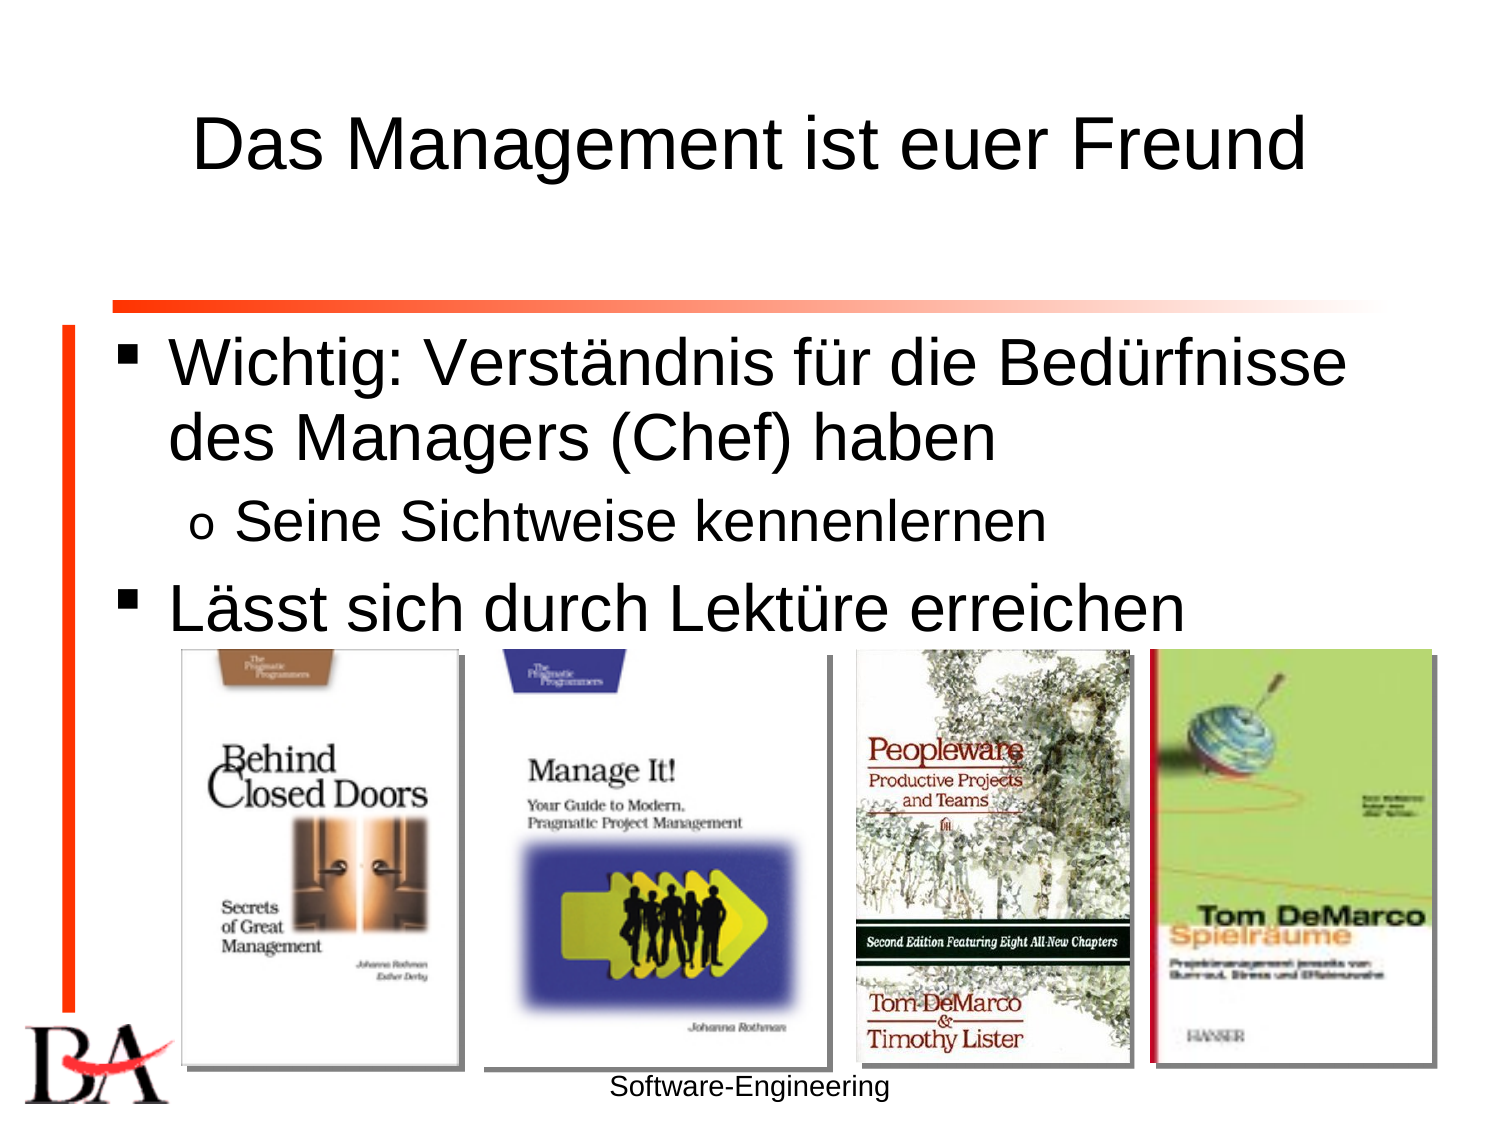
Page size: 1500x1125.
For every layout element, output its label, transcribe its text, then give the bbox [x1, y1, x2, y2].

picture [1150, 649, 1432, 1063]
picture [856, 649, 1130, 1063]
title Das Management ist euer Freund [112, 28, 1388, 259]
list Wichtig: Verständnis für die Bedürfnisse des Managers (Chef) haben Seine Sichtweise kennenlernen Lässt sich durch Lektüre erreichen [112, 324, 1388, 1036]
picture [181, 649, 459, 1066]
picture [24, 1024, 175, 1104]
picture [479, 649, 827, 1067]
